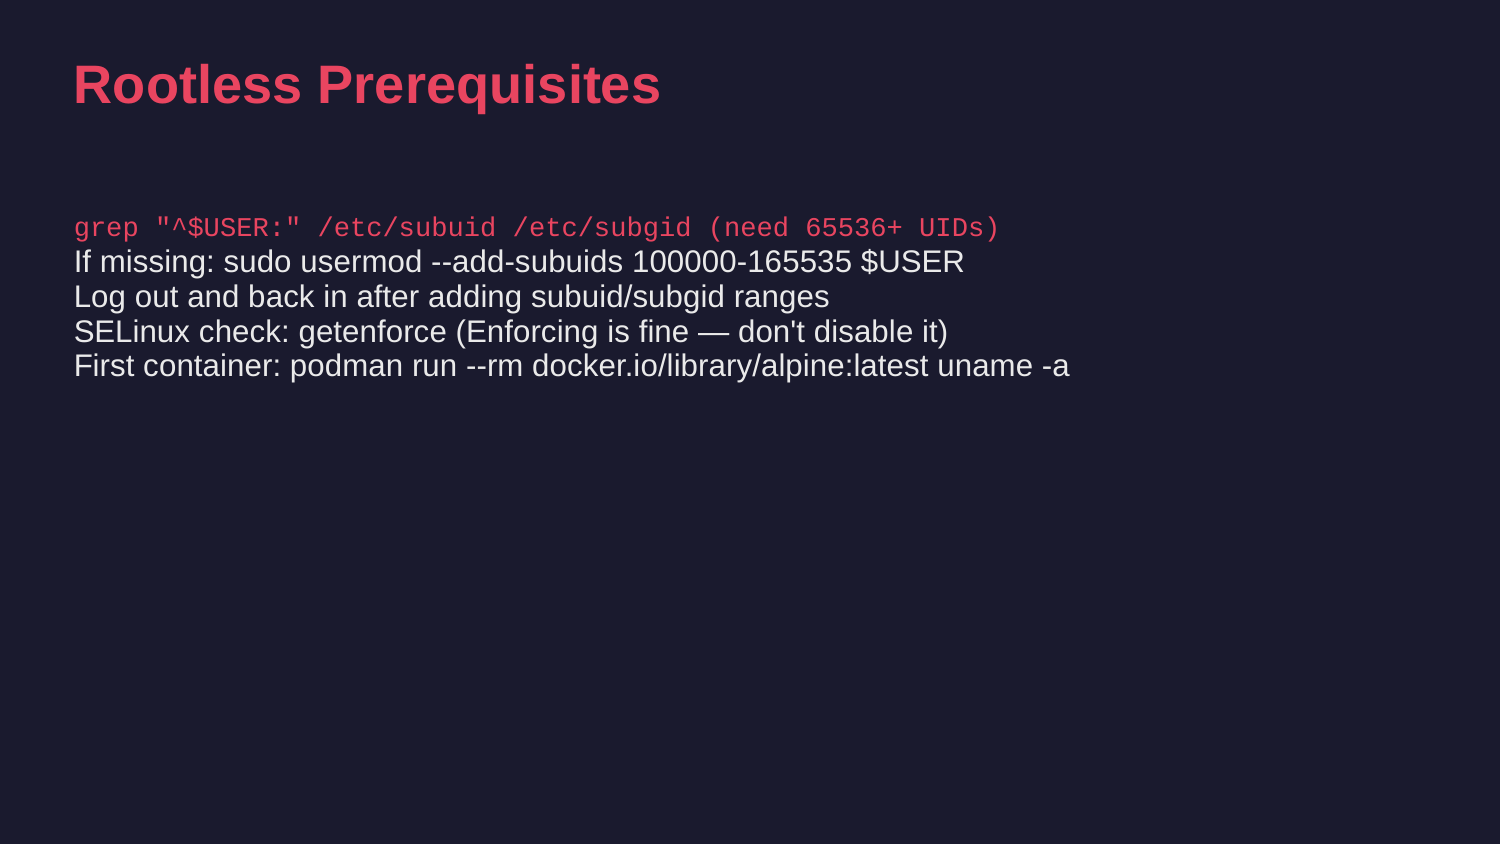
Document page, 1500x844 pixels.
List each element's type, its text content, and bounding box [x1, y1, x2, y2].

title Rootless Prerequisites [59, 47, 1441, 166]
text_box grep "^$USER:" /etc/subuid /etc/subgid (need 65536+ UIDs) If missing: sudo usermod --add-subuids 100000-165535 $USER Log out and back in after adding subuid/subgid ranges SELinux check: getenforce (Enforcing is fine — don't disable it) First container: podman run --rm docker.io/library/alpine:latest uname -a [59, 206, 1441, 798]
